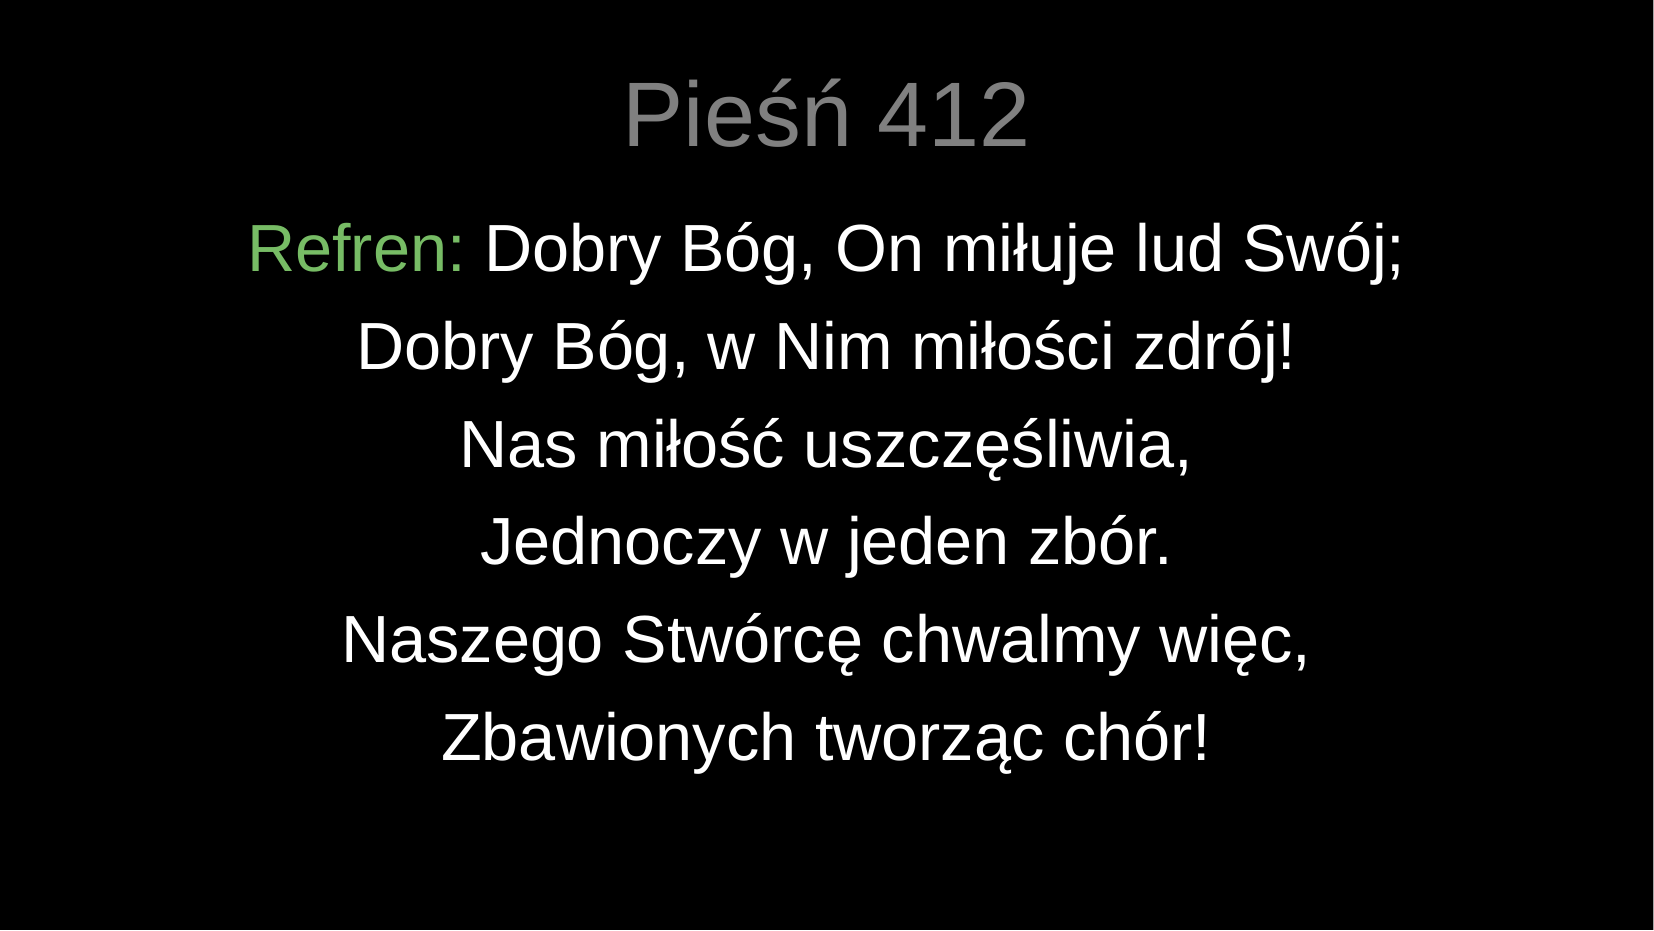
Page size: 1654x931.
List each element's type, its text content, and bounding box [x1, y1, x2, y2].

subtitle Refren: Dobry Bóg, On miłuje lud Swój; Dobry Bóg, w Nim miłości zdrój! Nas miłość uszczęśliwia, Jednoczy w jeden zbór. Naszego Stwórcę chwalmy więc, Zbawionych tworząc chór! [82, 199, 1571, 775]
title Pieśń 412 [82, 37, 1571, 193]
